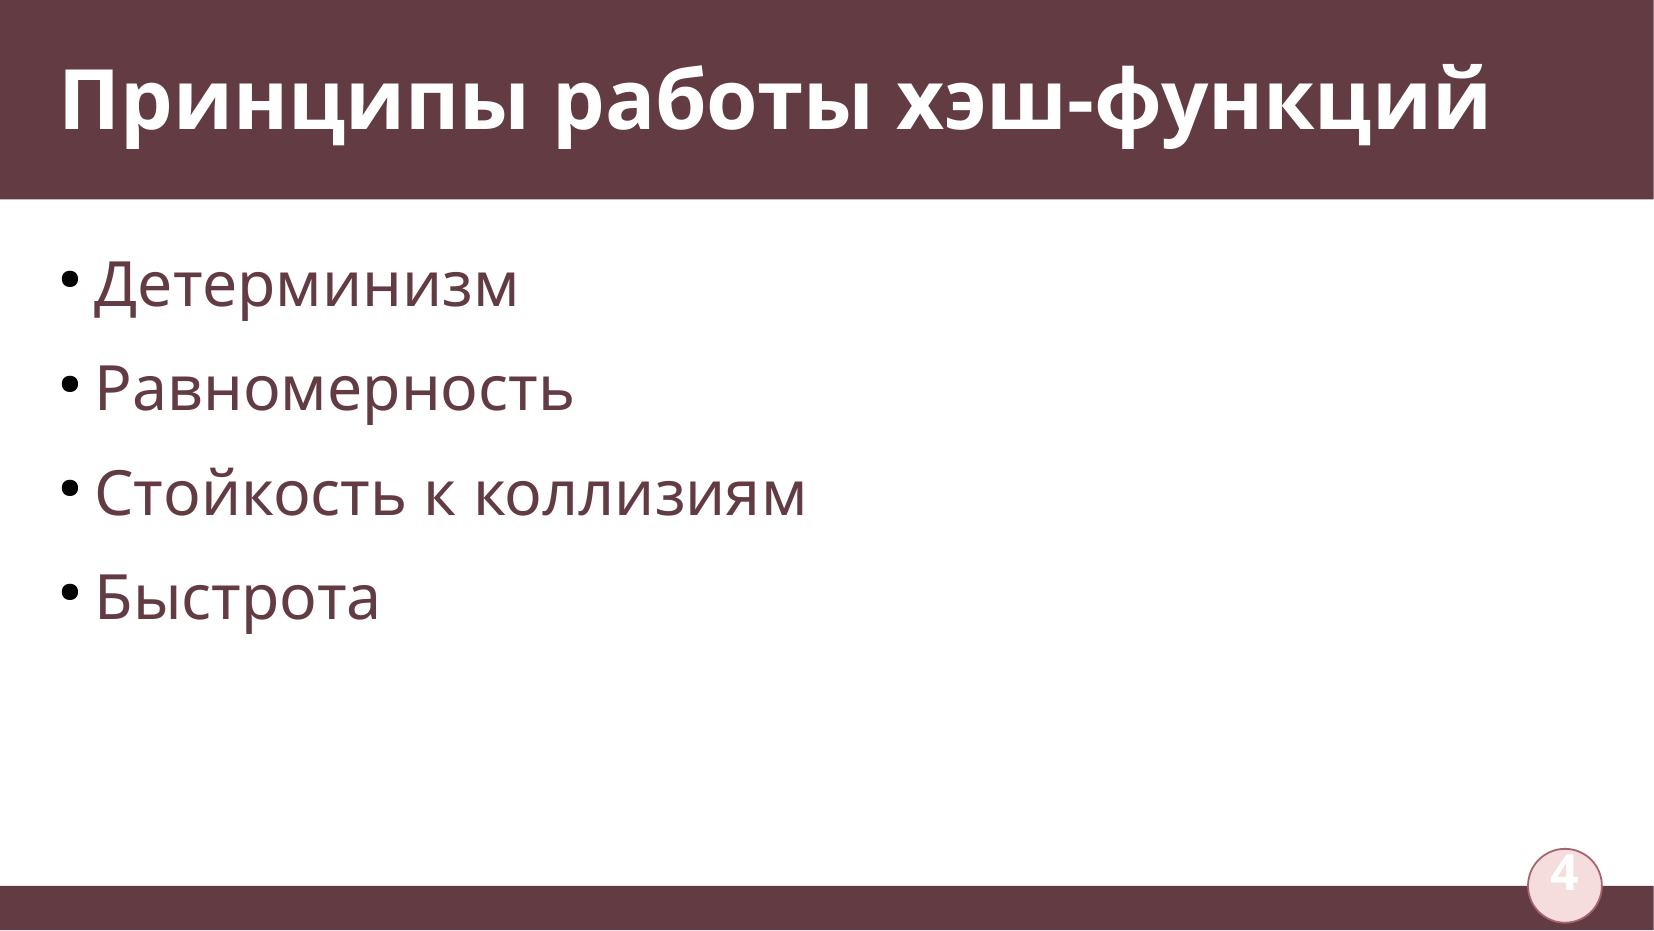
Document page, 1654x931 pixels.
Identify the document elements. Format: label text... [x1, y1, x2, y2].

list Детерминизм Равномерность Стойкость к коллизиям Быстрота [59, 243, 1595, 769]
title Принципы работы хэш-функций [59, 37, 1595, 155]
